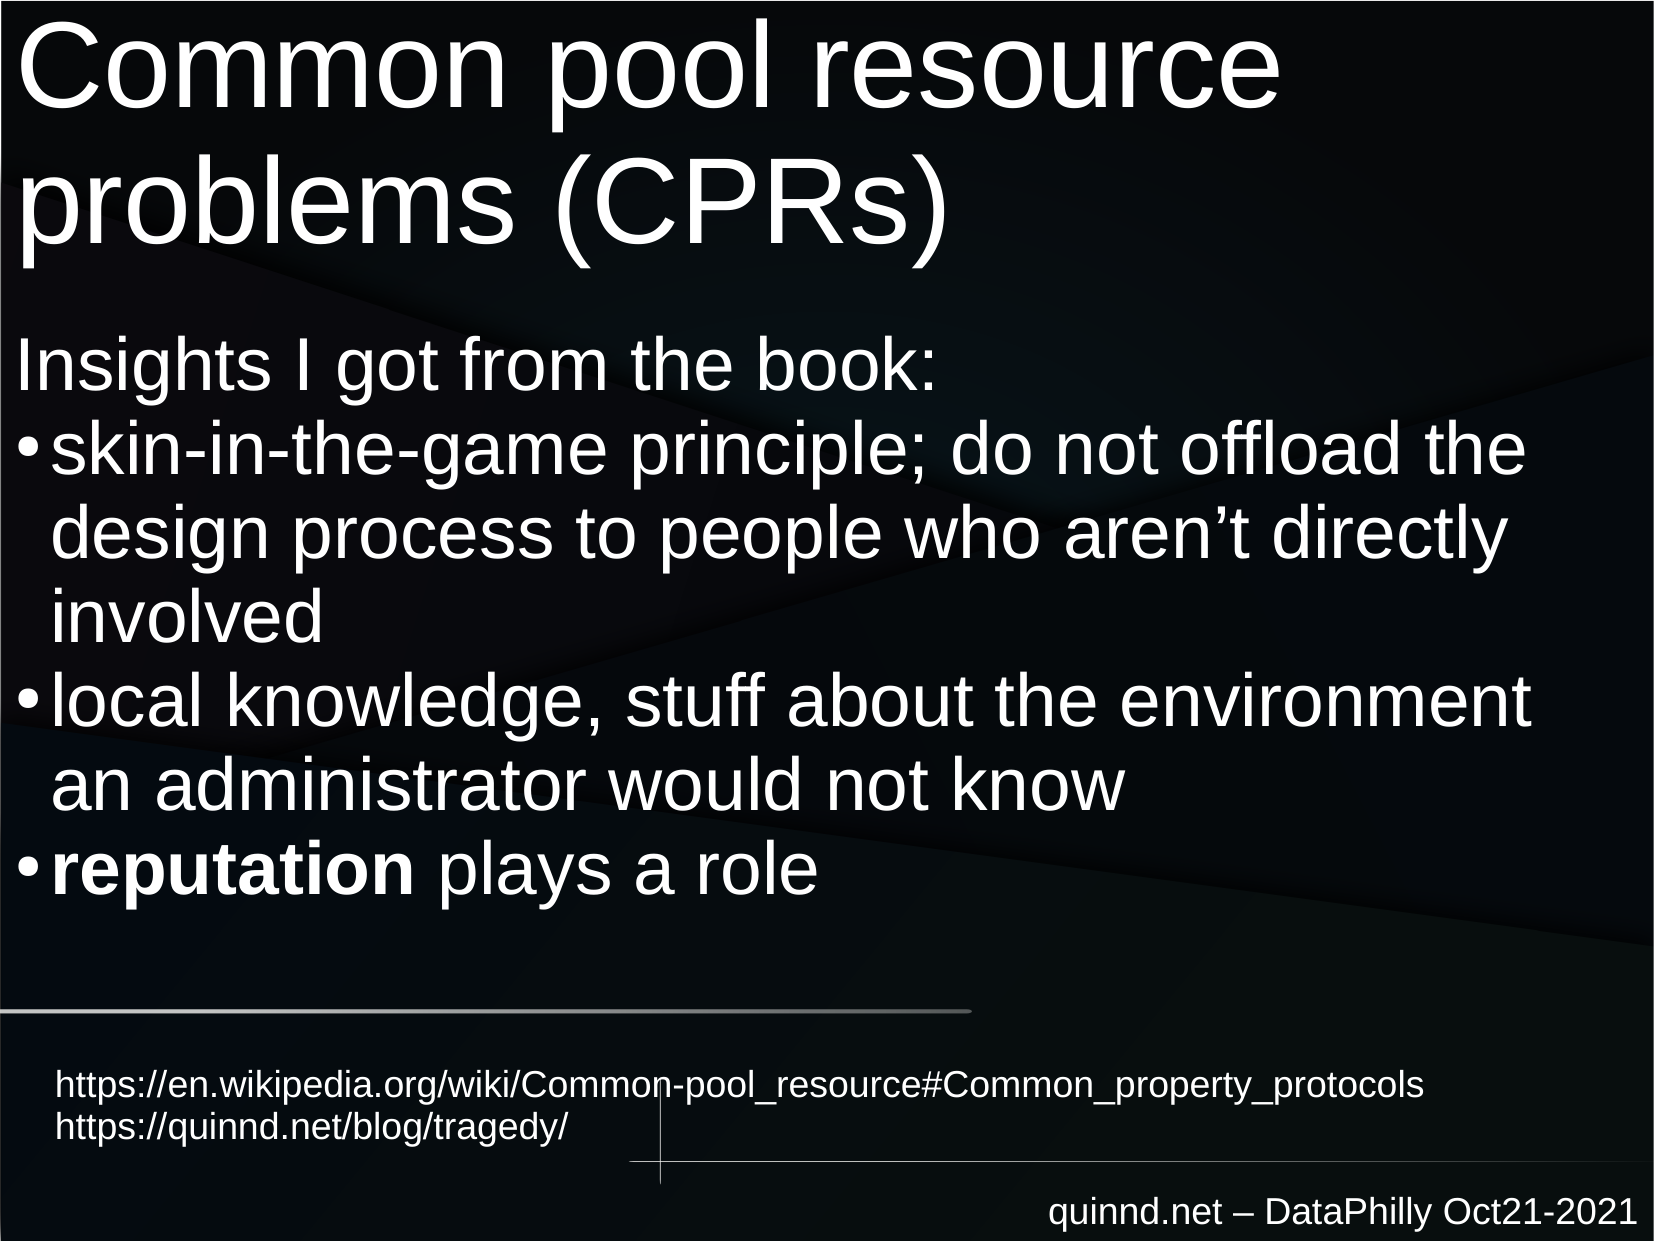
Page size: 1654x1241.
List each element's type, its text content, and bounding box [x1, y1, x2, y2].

title Common pool resource problems (CPRs) [15, 0, 1651, 271]
text_box https://en.wikipedia.org/wiki/Common-pool_resource#Common_property_protocols https://quinnd.net/blog/tragedy/ [40, 1056, 1441, 1156]
text_box Insights I got from the book: skin-in-the-game principle; do not offload the design process to people who aren’t directly involved local knowledge, stuff about the environment an administrator would not know reputation plays a role [0, 315, 1625, 918]
picture [0, 0, 1654, 1241]
